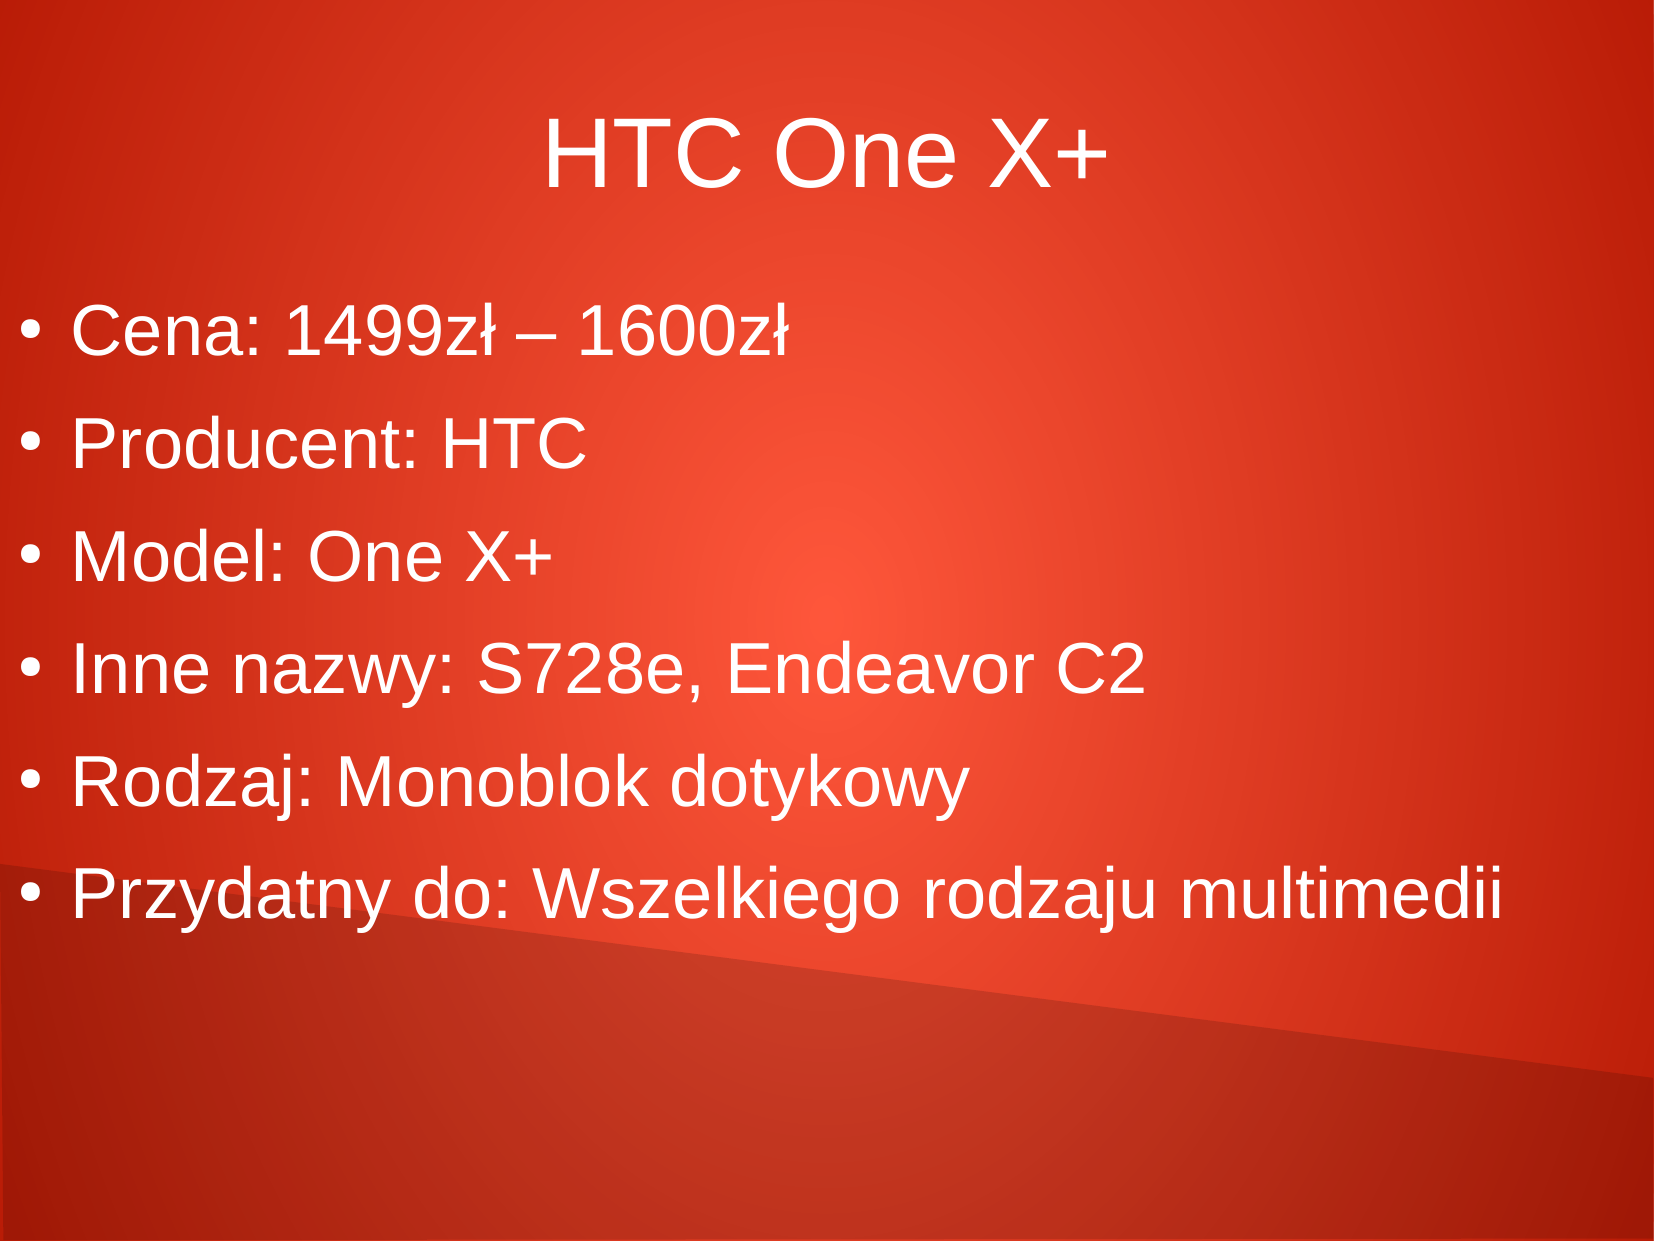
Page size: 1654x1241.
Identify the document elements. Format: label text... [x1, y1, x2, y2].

list Cena: 1499zł – 1600zł Producent: HTC Model: One X+ Inne nazwy: S728e, Endeavor C2 Rodzaj: Monoblok dotykowy Przydatny do: Wszelkiego rodzaju multimedii [0, 290, 1654, 1241]
title HTC One X+ [82, 49, 1571, 257]
